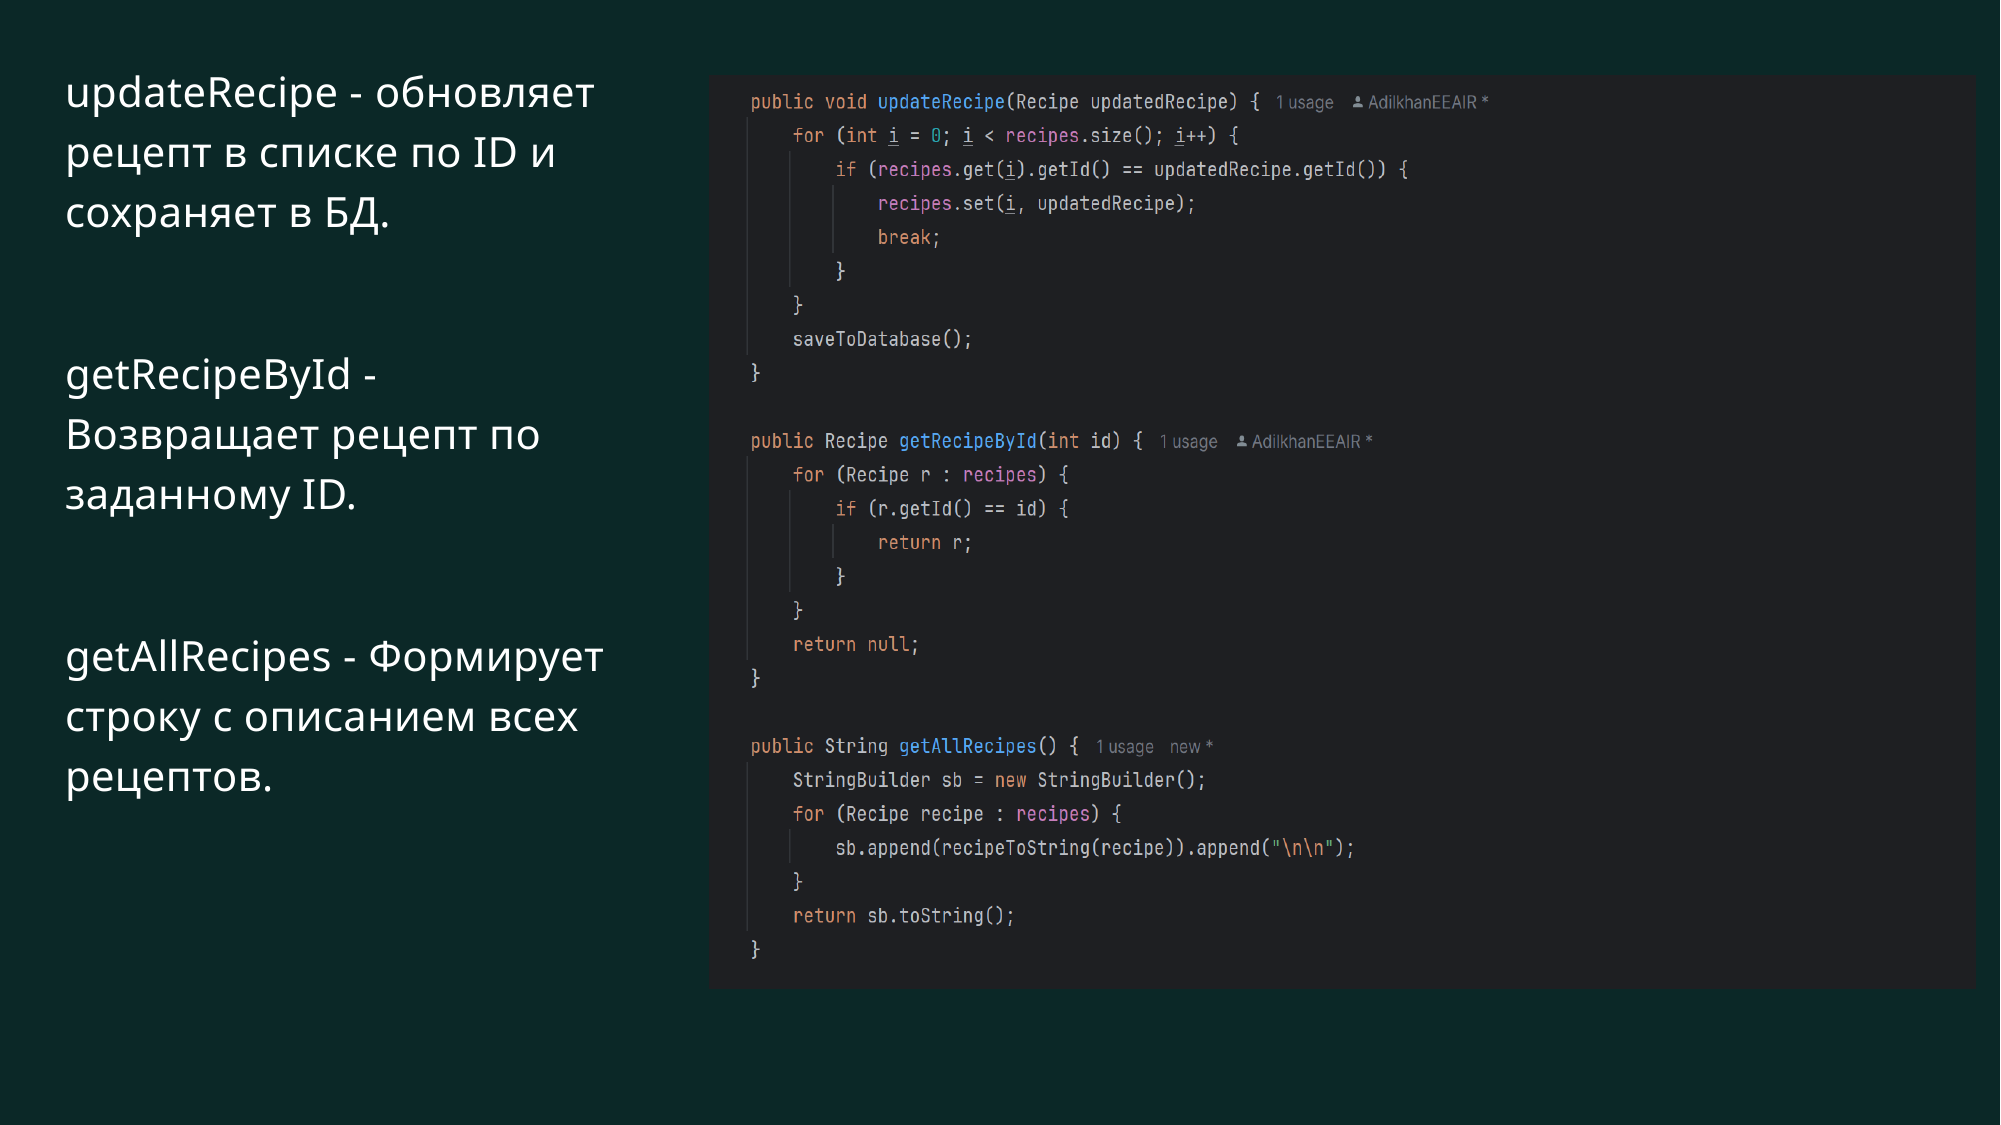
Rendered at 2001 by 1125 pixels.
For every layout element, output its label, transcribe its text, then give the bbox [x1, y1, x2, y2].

list updateRecipe - обновляет рецепт в списке по ID и сохраняет в БД. getRecipeById - Возвращает рецепт по заданному ID. getAllRecipes - Формирует строку с описанием всех рецептов. [65, 56, 628, 1017]
picture [709, 75, 1976, 989]
